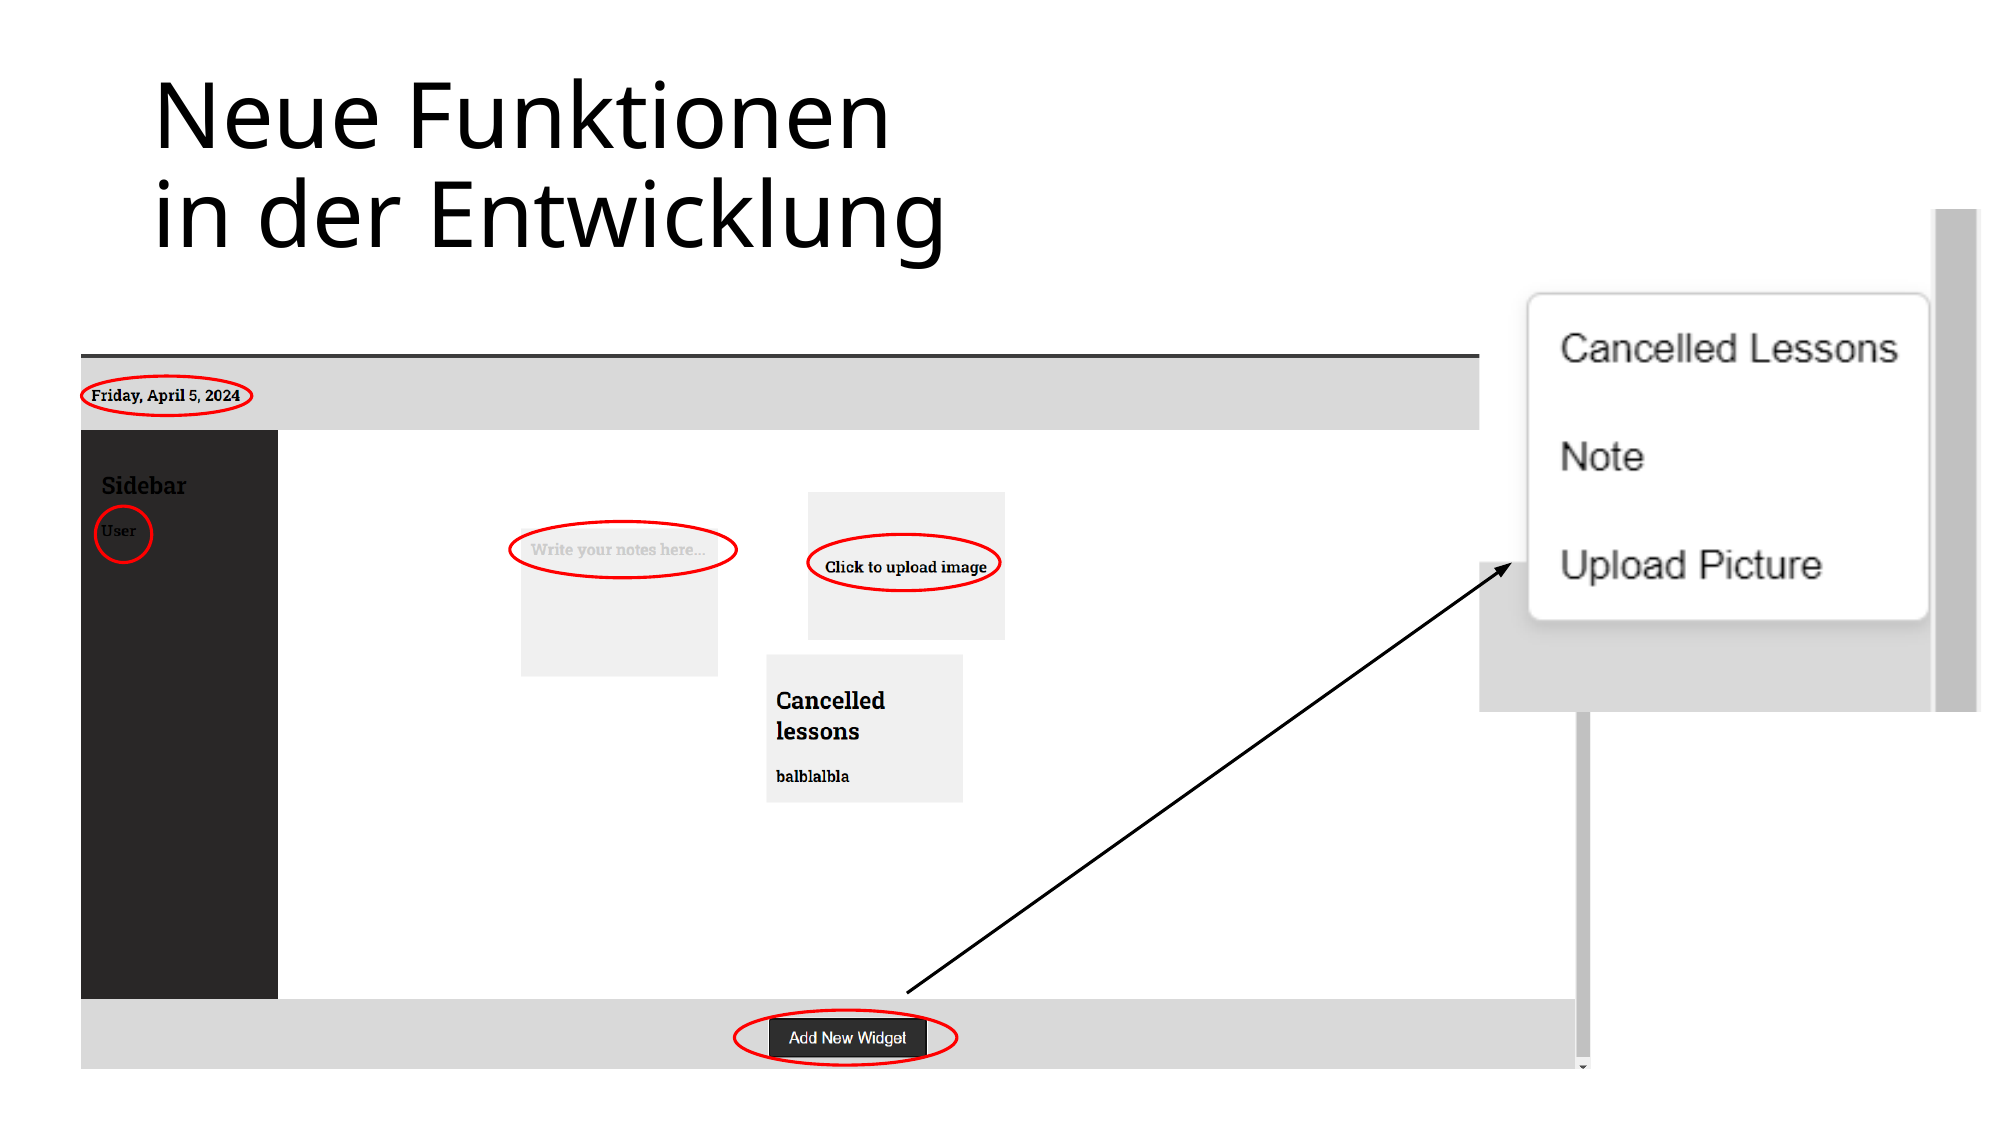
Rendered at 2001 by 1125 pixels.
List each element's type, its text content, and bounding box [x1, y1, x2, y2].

title Neue Funktionen in der Entwicklung [137, 59, 1863, 278]
picture [84, 378, 250, 413]
picture [81, 209, 1982, 1069]
